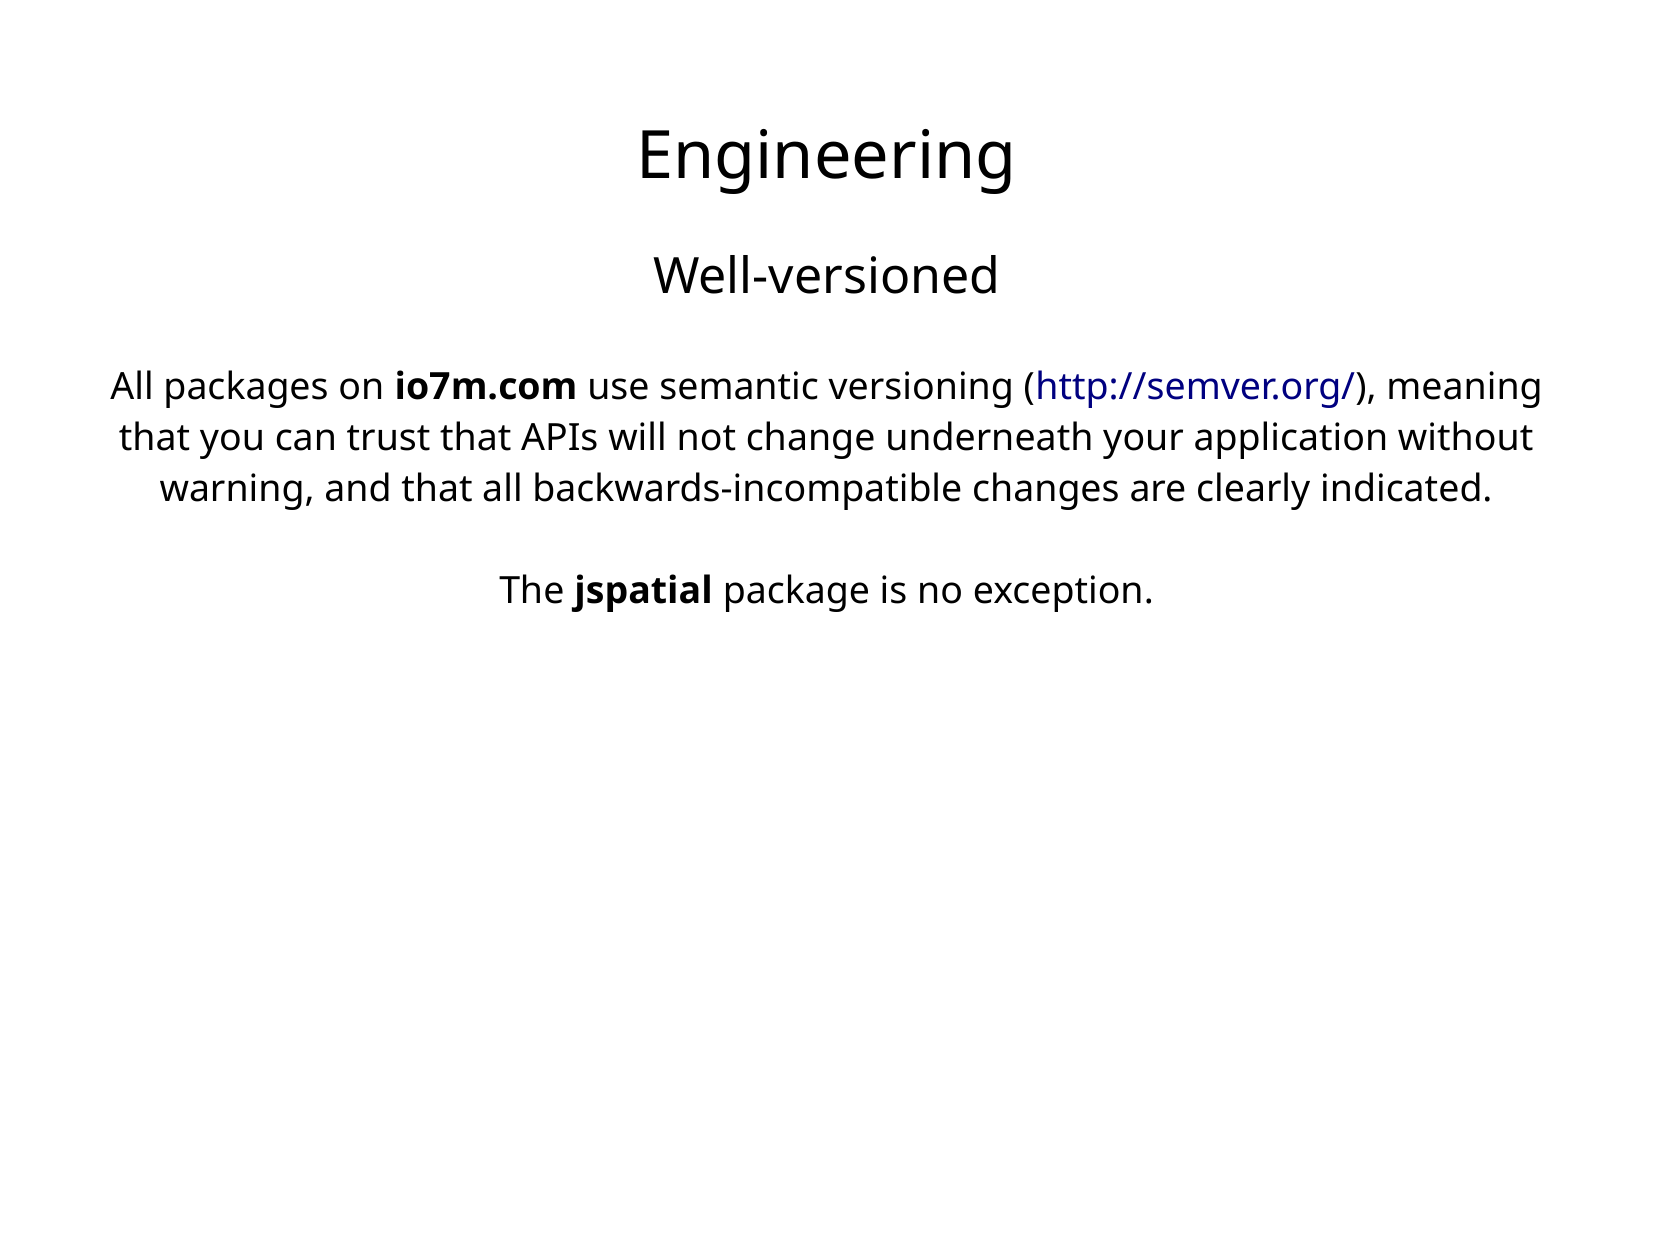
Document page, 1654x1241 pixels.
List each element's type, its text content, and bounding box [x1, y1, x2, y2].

subtitle Well-versioned All packages on io7m.com use semantic versioning (http://semver.org/), meaning that you can trust that APIs will not change underneath your application without warning, and that all backwards-incompatible changes are clearly indicated. The jspatial package is no exception. [82, 49, 1571, 1010]
